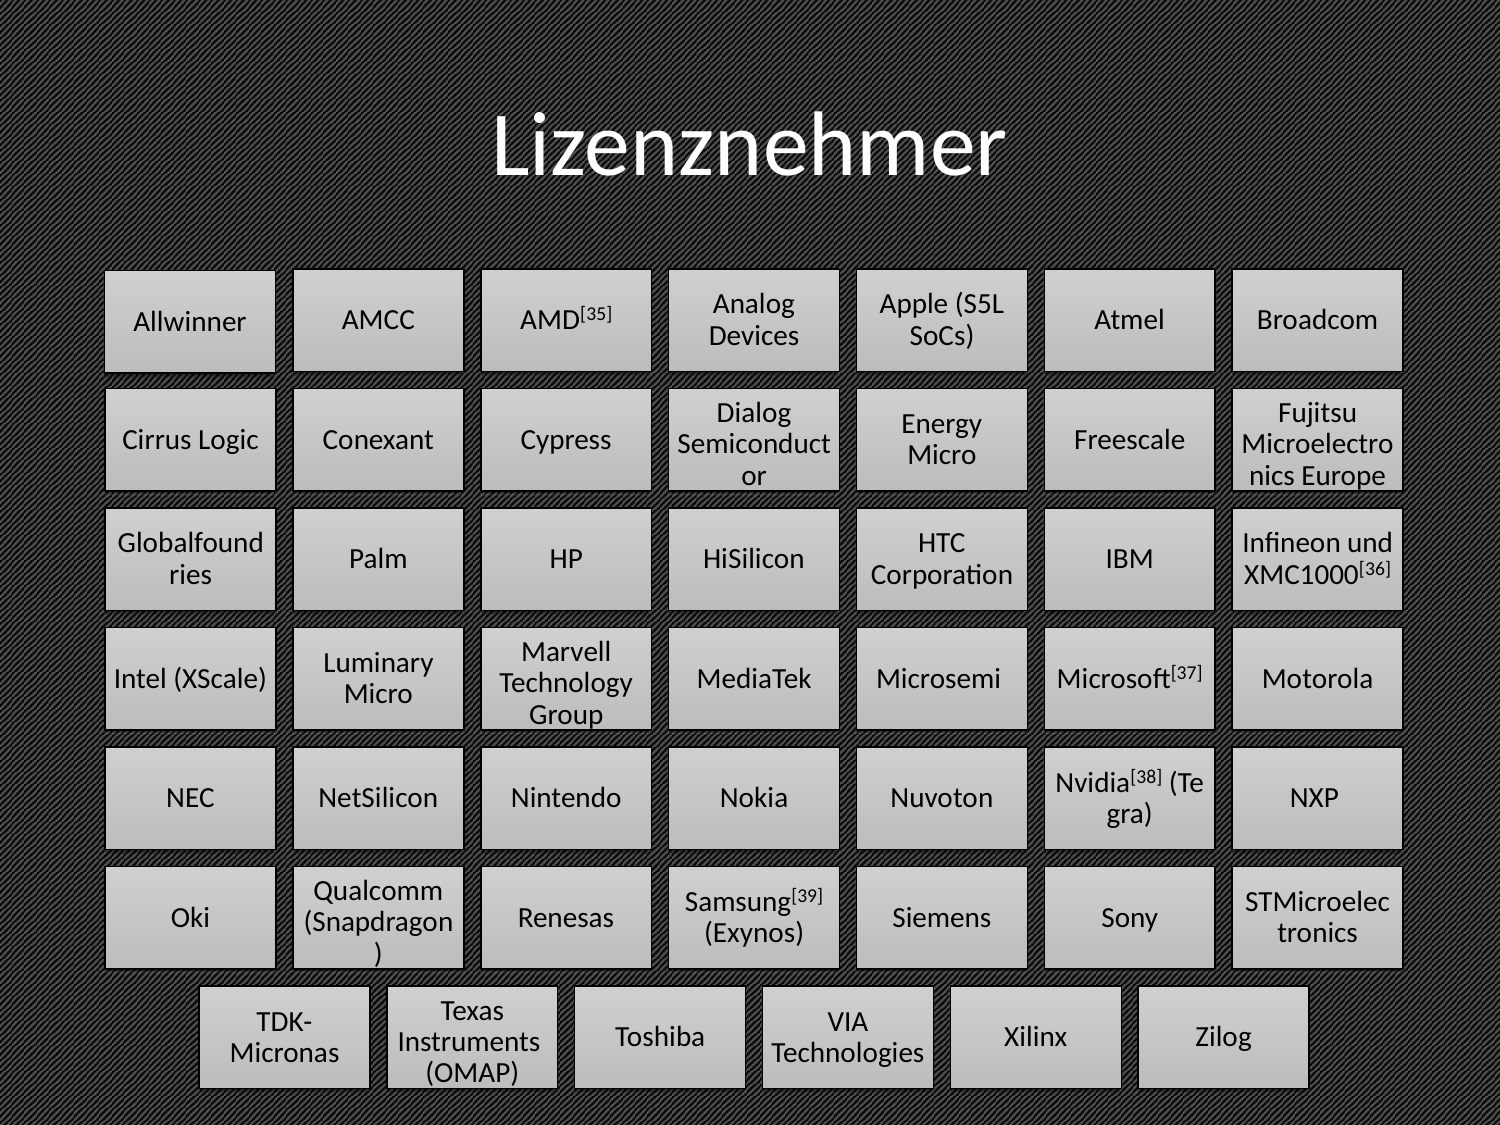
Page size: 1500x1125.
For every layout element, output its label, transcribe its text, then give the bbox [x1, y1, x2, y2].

text_box Palm [292, 507, 464, 611]
text_box HiSilicon [668, 507, 840, 611]
text_box Nvidia[38] (Tegra) [1044, 747, 1216, 850]
text_box Atmel [1044, 268, 1216, 372]
text_box AMD[35] [480, 268, 652, 372]
text_box Intel (XScale) [105, 627, 276, 731]
text_box Toshiba [574, 986, 746, 1089]
text_box Renesas [480, 866, 652, 970]
text_box Nuvoton [856, 747, 1028, 850]
text_box Siemens [856, 866, 1028, 970]
text_box Texas Instruments (OMAP) [386, 986, 558, 1089]
text_box Luminary Micro [292, 627, 464, 731]
text_box STMicroelectronics [1232, 866, 1404, 970]
text_box Cypress [480, 388, 652, 491]
text_box Motorola [1232, 627, 1404, 731]
text_box Zilog [1138, 986, 1310, 1089]
text_box Energy Micro [856, 388, 1028, 491]
text_box Apple (S5L SoCs) [856, 268, 1028, 372]
text_box Microsoft[37] [1044, 627, 1216, 731]
text_box Microsemi [856, 627, 1028, 731]
text_box Globalfoundries [105, 507, 276, 611]
text_box Infineon und XMC1000[36] [1232, 507, 1404, 611]
text_box AMCC [292, 268, 464, 372]
text_box Cirrus Logic [105, 388, 276, 491]
text_box Qualcomm (Snapdragon) [292, 866, 464, 970]
text_box Fujitsu Microelectronics Europe [1232, 388, 1404, 491]
text_box Freescale [1044, 388, 1216, 491]
text_box NetSilicon [292, 747, 464, 850]
text_box Analog Devices [668, 268, 840, 372]
text_box HTC Corporation [856, 507, 1028, 611]
text_box Nintendo [480, 747, 652, 850]
text_box Dialog Semiconductor [668, 388, 840, 491]
title Lizenznehmer [75, 45, 1426, 233]
text_box Sony [1044, 866, 1216, 970]
text_box TDK-Micronas [199, 986, 370, 1089]
text_box Nokia [668, 747, 840, 850]
text_box Marvell Technology Group [480, 627, 652, 731]
text_box MediaTek [668, 627, 840, 731]
text_box Xilinx [950, 986, 1122, 1089]
text_box Conexant [292, 388, 464, 491]
text_box NXP [1232, 747, 1404, 850]
text_box Oki [105, 866, 276, 970]
text_box IBM [1044, 507, 1216, 611]
text_box Samsung[39](Exynos) [668, 866, 840, 970]
text_box HP [480, 507, 652, 611]
text_box NEC [105, 747, 276, 850]
text_box Broadcom [1232, 268, 1404, 372]
text_box Allwinner [104, 270, 276, 374]
text_box VIA Technologies [762, 986, 934, 1089]
